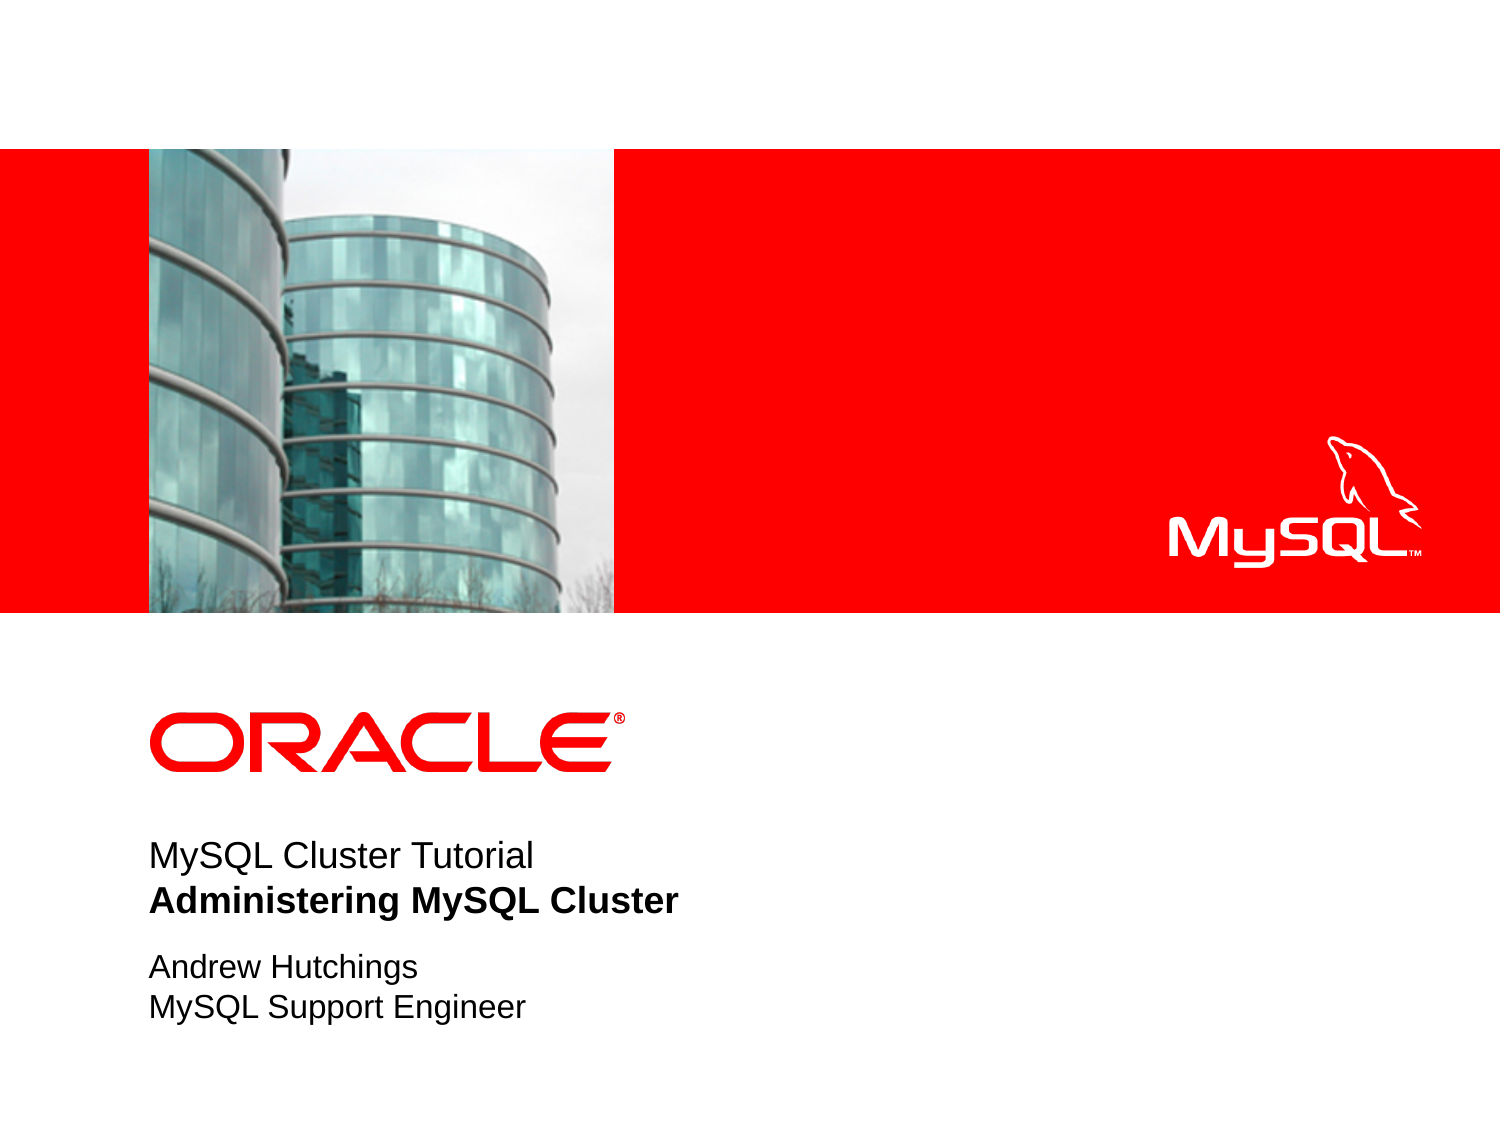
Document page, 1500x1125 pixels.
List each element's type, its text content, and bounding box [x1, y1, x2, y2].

text_box Andrew Hutchings MySQL Support Engineer [133, 937, 1184, 1063]
picture [150, 712, 625, 772]
title MySQL Cluster Tutorial Administering MySQL Cluster [133, 787, 1409, 929]
picture [0, 149, 1500, 613]
